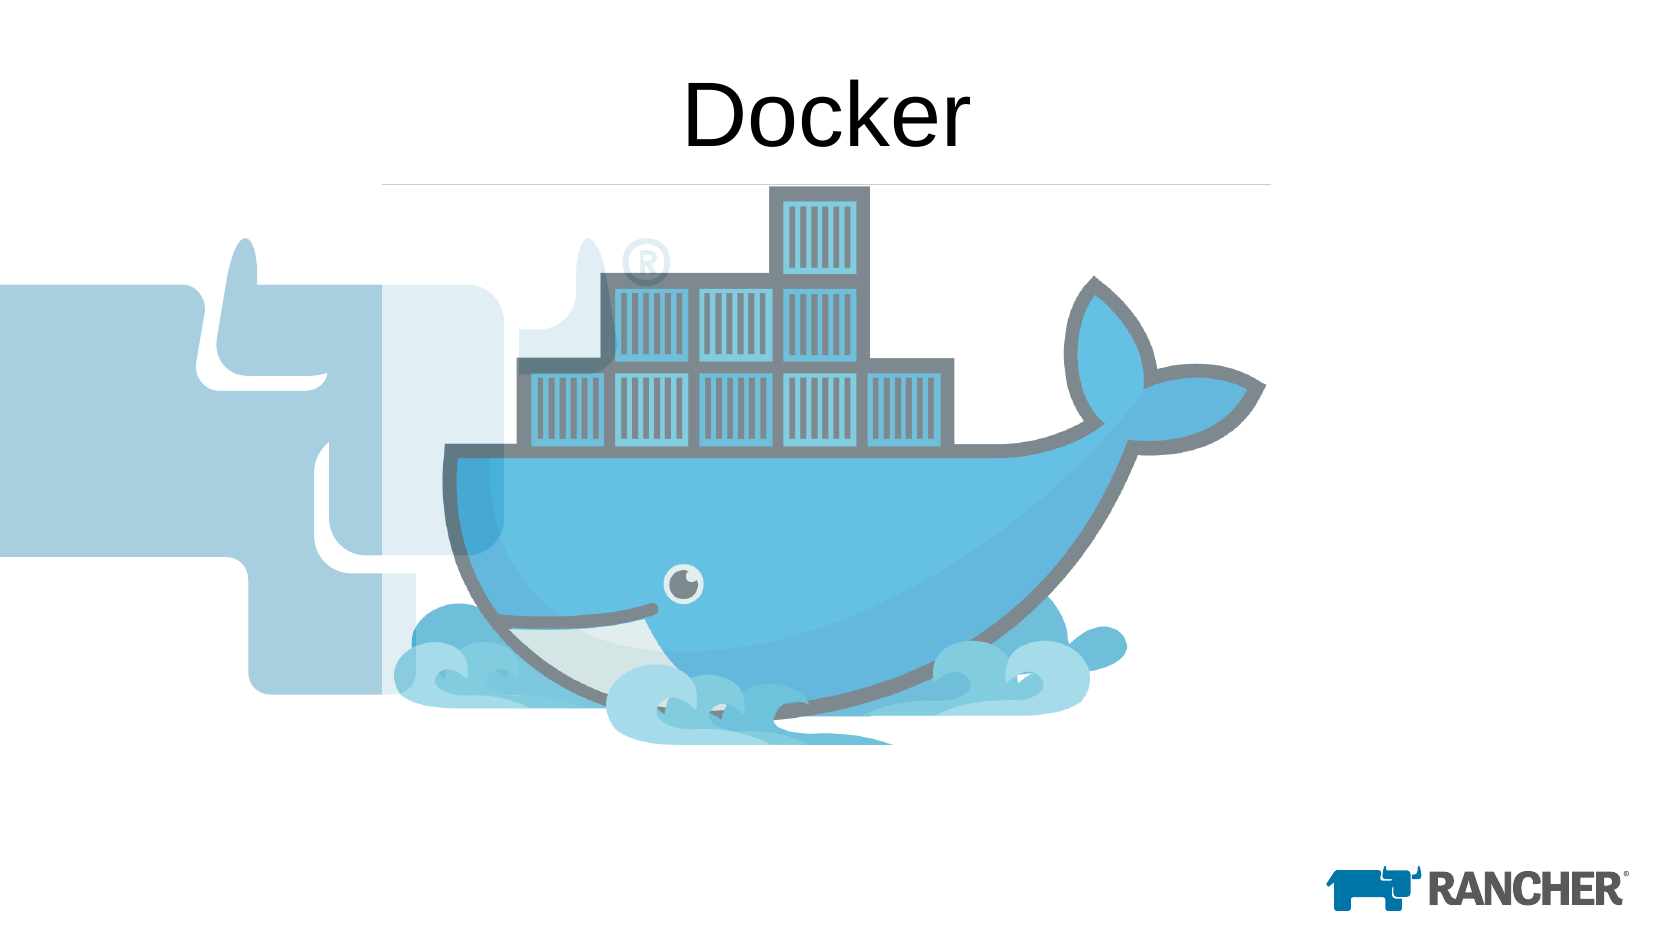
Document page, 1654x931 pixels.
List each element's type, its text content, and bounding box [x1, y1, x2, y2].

title Docker [82, 37, 1571, 193]
picture [382, 184, 1271, 746]
